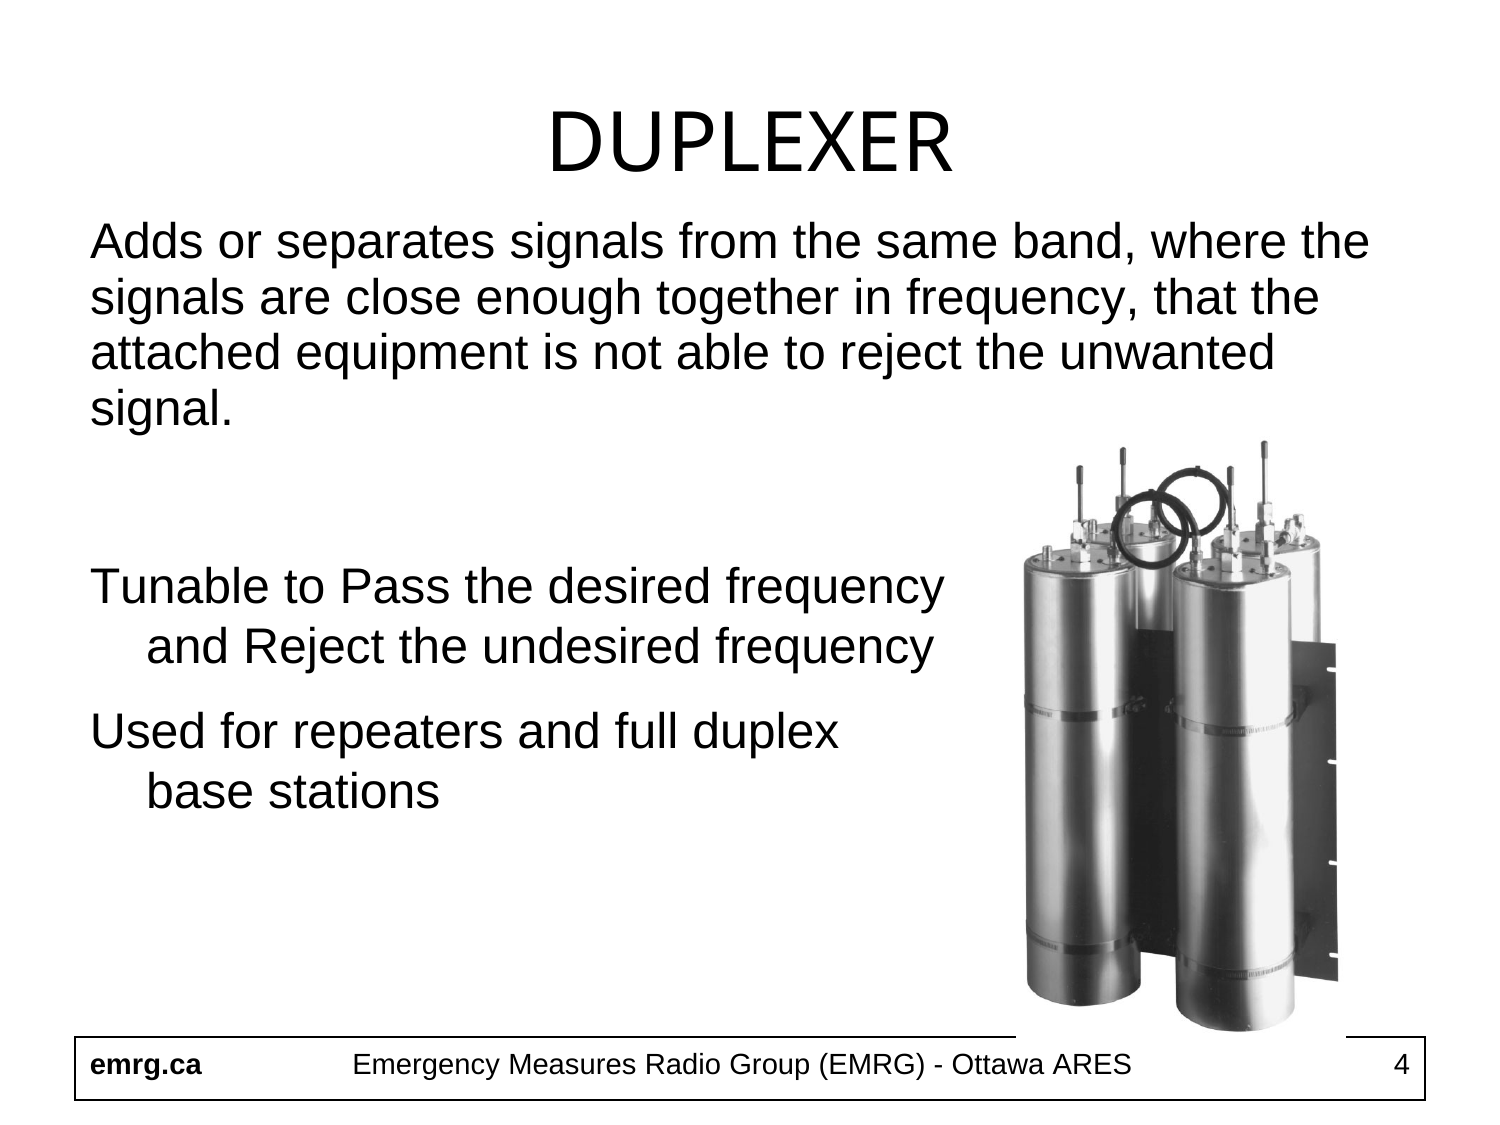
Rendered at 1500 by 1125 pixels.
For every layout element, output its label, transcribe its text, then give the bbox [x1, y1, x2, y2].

text_box Tunable to Pass the desired frequency and Reject the undesired frequency Used for repeaters and full duplex base stations [75, 546, 969, 973]
list Adds or separates signals from the same band, where the signals are close enough together in frequency, that the attached equipment is not able to reject the unwanted signal. [75, 205, 1426, 520]
text_box <number> [1246, 1037, 1426, 1103]
title DUPLEXER [75, 45, 1426, 205]
picture [1016, 430, 1346, 1038]
text_box Emergency Measures Radio Group (EMRG) - Ottawa ARES [247, 1037, 1238, 1103]
